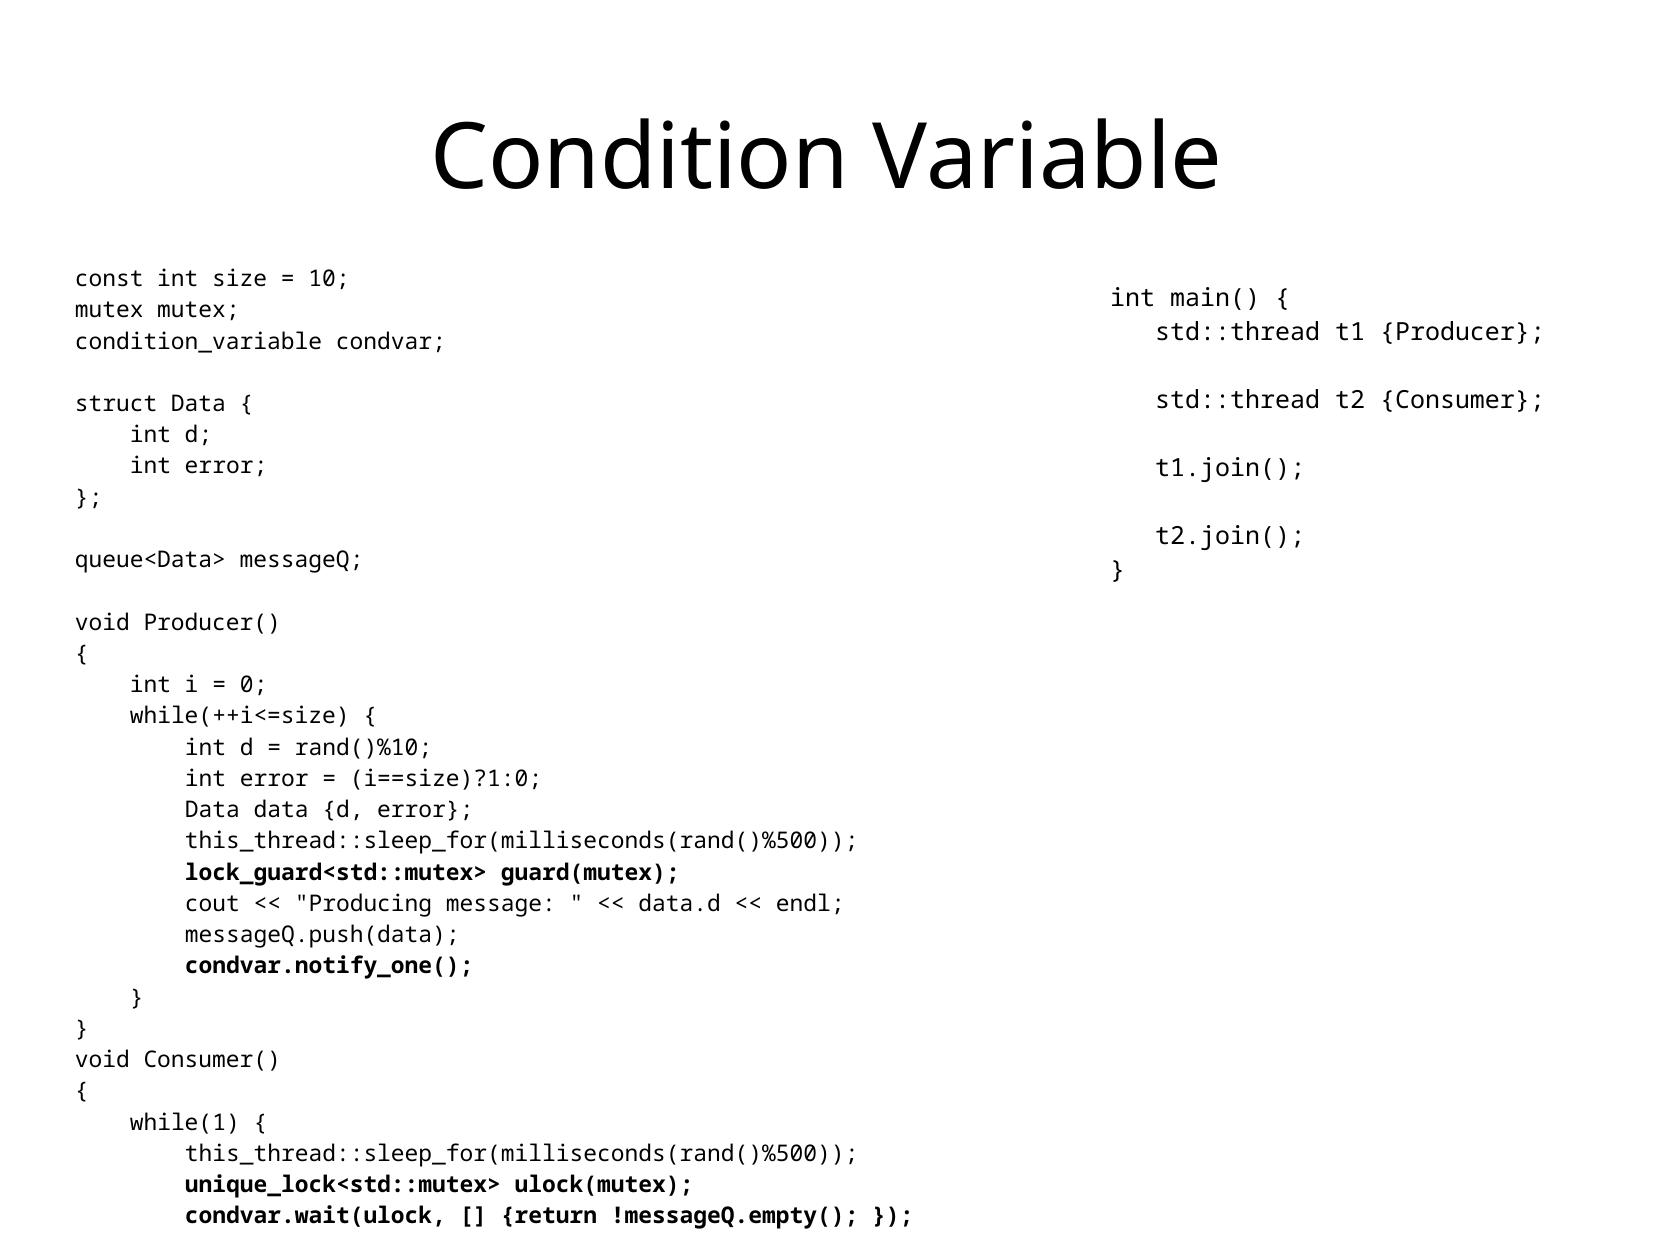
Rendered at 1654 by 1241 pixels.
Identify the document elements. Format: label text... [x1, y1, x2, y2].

title Condition Variable [82, 49, 1571, 257]
text_box int main() { std::thread t1 {Producer}; std::thread t2 {Consumer}; t1.join(); t2.join(); } [1095, 272, 1561, 541]
text_box const int size = 10; mutex mutex; condition_variable condvar; struct Data { int d; int error; }; queue<Data> messageQ; void Producer() { int i = 0; while(++i<=size) { int d = rand()%10; int error = (i==size)?1:0; Data data {d, error}; this_thread::sleep_for(milliseconds(rand()%500)); lock_guard<std::mutex> guard(mutex); cout << "Producing message: " << data.d << endl; messageQ.push(data); condvar.notify_one(); } } void Consumer() { while(1) { this_thread::sleep_for(milliseconds(rand()%500)); unique_lock<std::mutex> ulock(mutex); condvar.wait(ulock, [] {return !messageQ.empty(); }); Data data = messageQ.front(); cout << "Consuming message: " << data.d << endl; messageQ.pop(); if (data.error) break; } } [60, 254, 1066, 1230]
